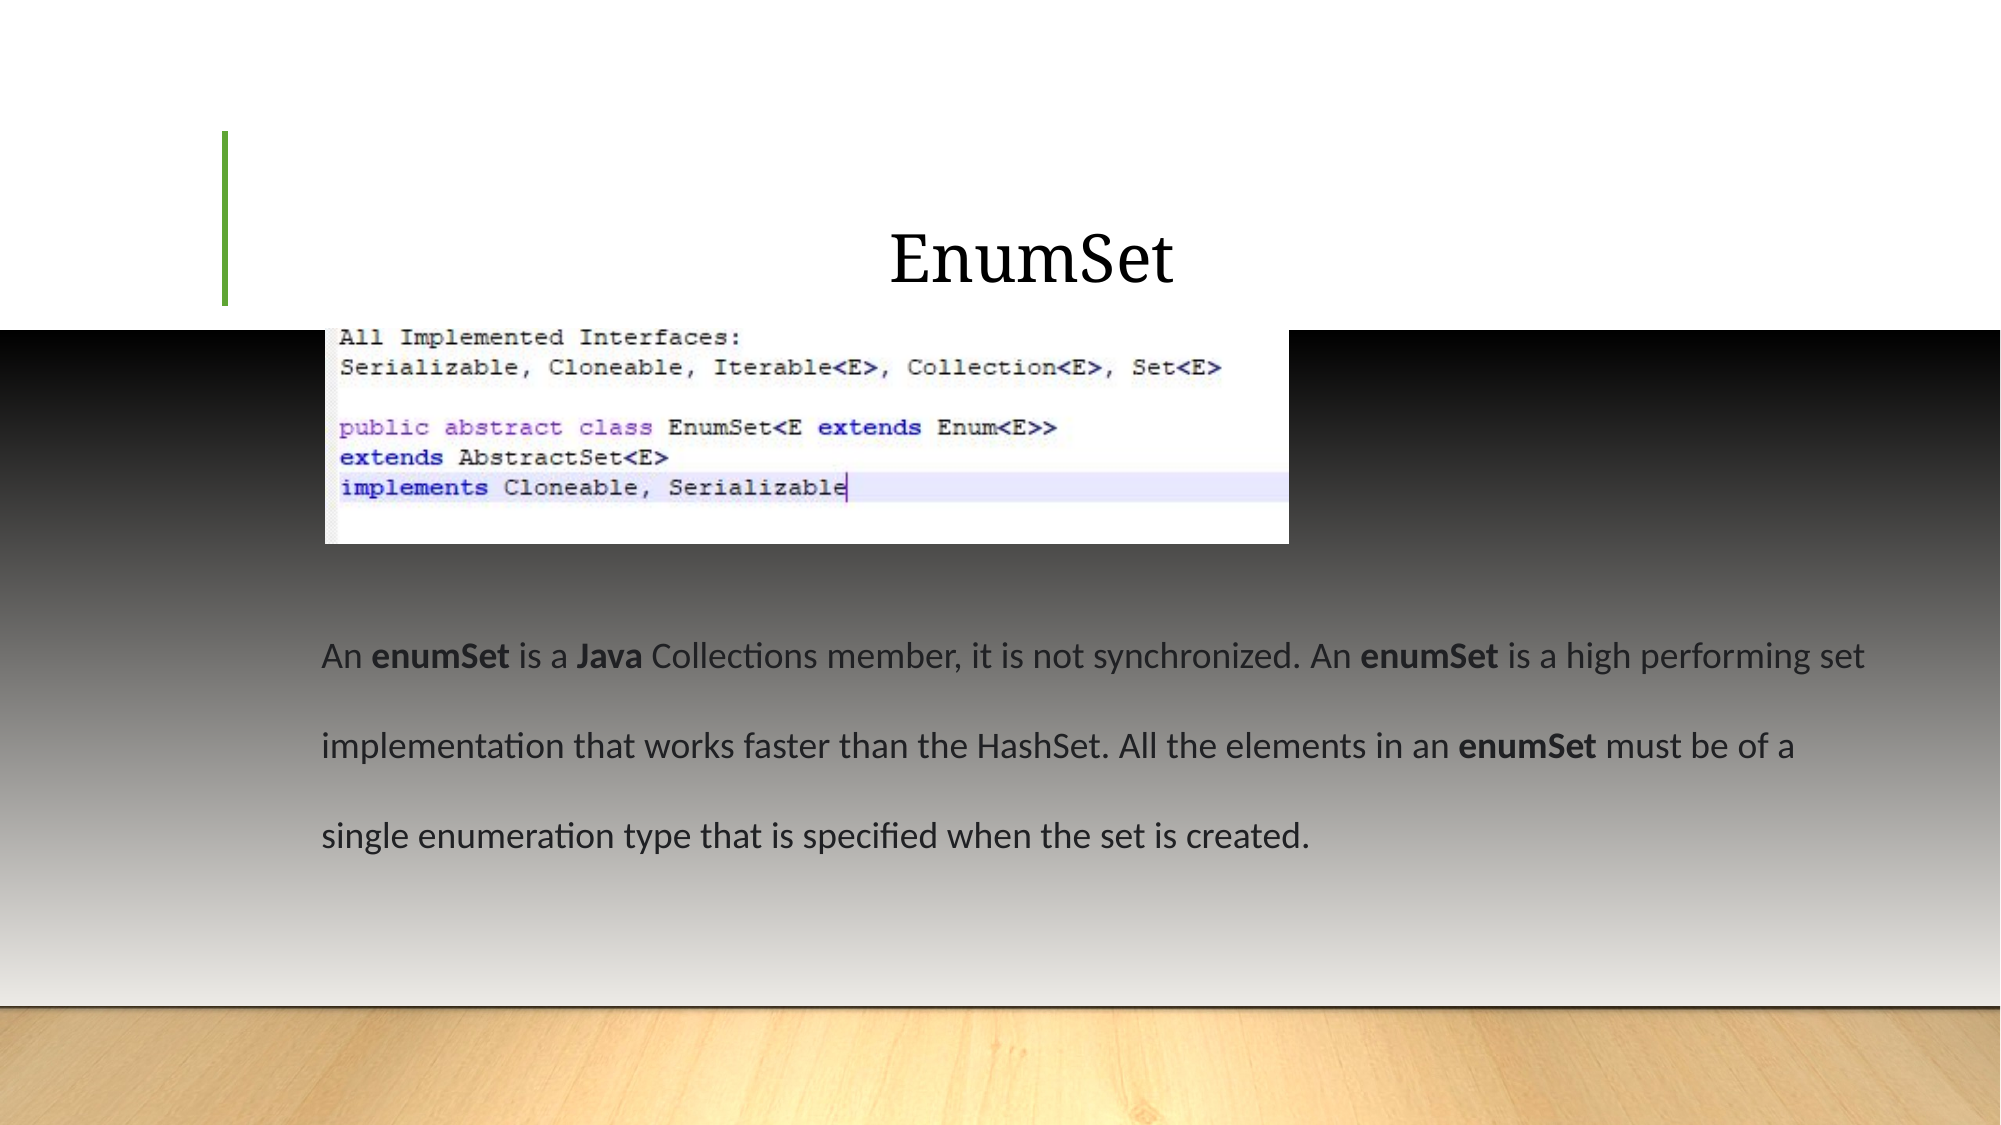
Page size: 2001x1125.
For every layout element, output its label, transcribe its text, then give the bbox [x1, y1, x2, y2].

picture [325, 328, 1289, 544]
text_box An enumSet is a Java Collections member, it is not synchronized. An enumSet is a high performing set implementation that works faster than the HashSet. All the elements in an enumSet must be of a single enumeration type that is specified when the set is created. [306, 578, 1894, 854]
title EnumSet [251, 131, 1814, 305]
